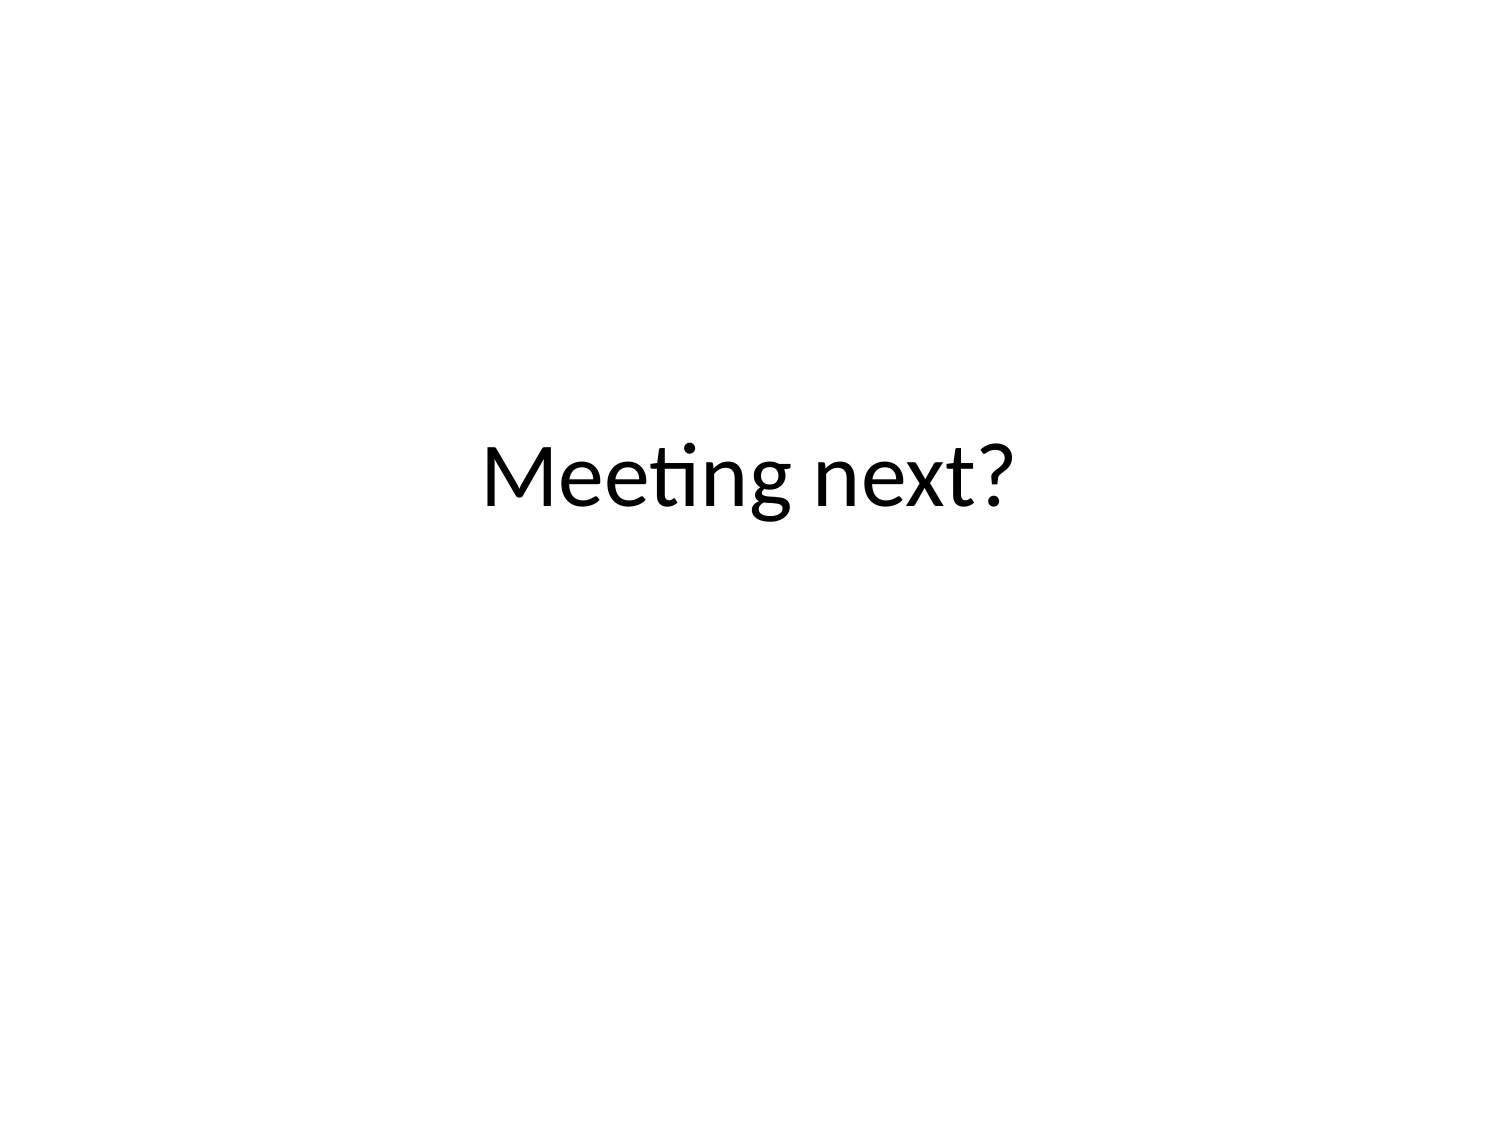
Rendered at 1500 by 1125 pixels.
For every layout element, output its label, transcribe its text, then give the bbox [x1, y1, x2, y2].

title Meeting next? [112, 349, 1388, 591]
